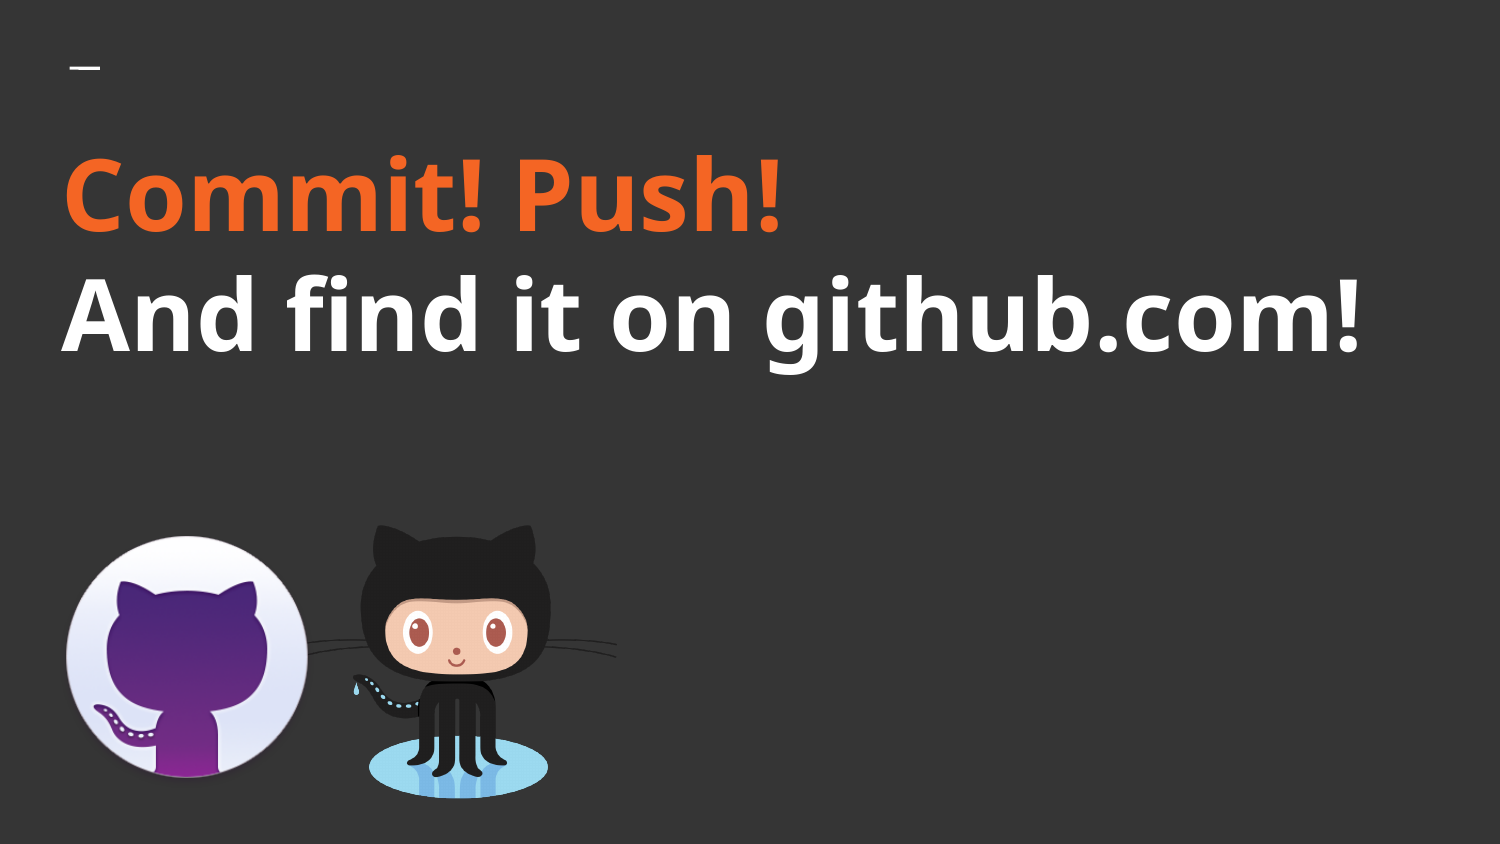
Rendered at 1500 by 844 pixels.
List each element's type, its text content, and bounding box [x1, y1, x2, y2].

picture [50, 520, 628, 804]
title Commit! Push! And find it on github.com! [46, 116, 1452, 379]
